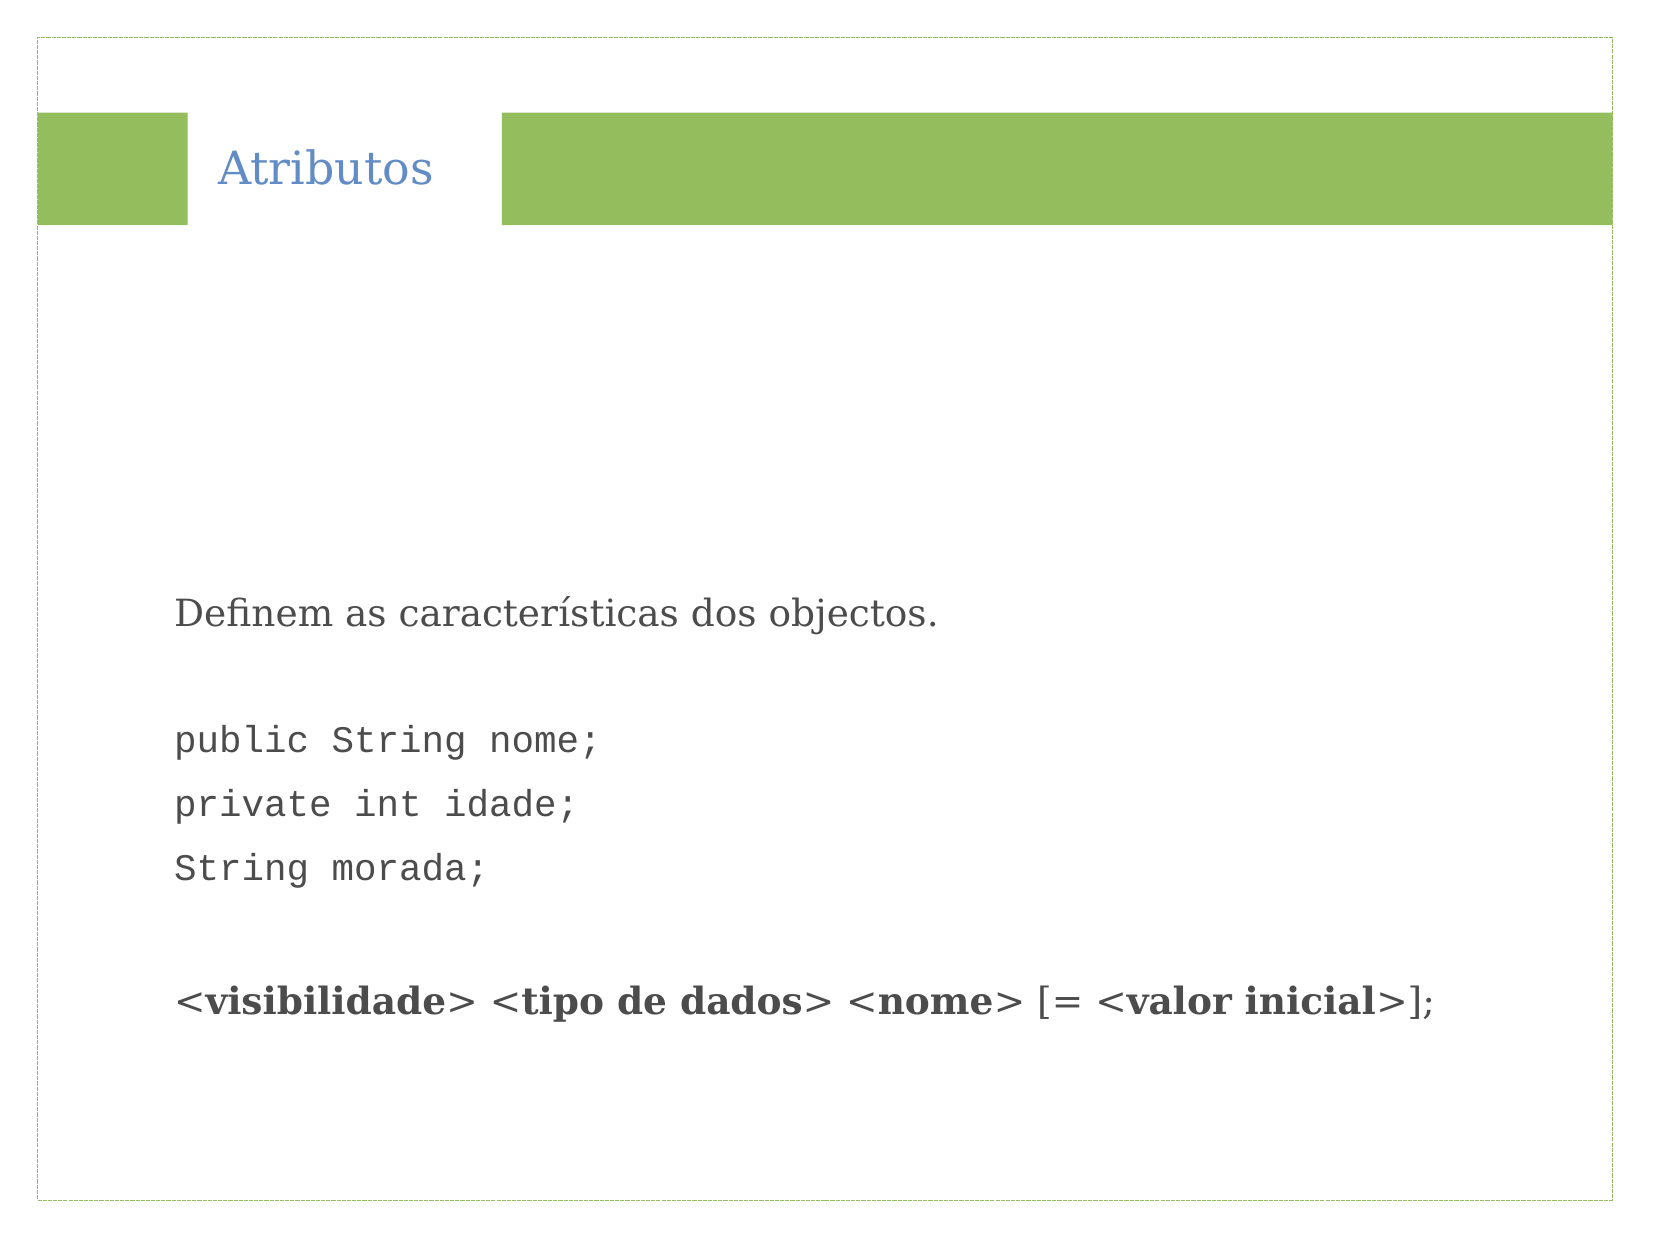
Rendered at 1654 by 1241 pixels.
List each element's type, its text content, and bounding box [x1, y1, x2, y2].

text_box [37, 112, 188, 226]
text_box Atributos [203, 134, 449, 203]
text_box Definem as características dos objectos. public String nome; private int idade; String morada; <visibilidade> <tipo de dados> <nome> [= <valor inicial>]; [159, 562, 1489, 1088]
text_box [501, 112, 1613, 226]
